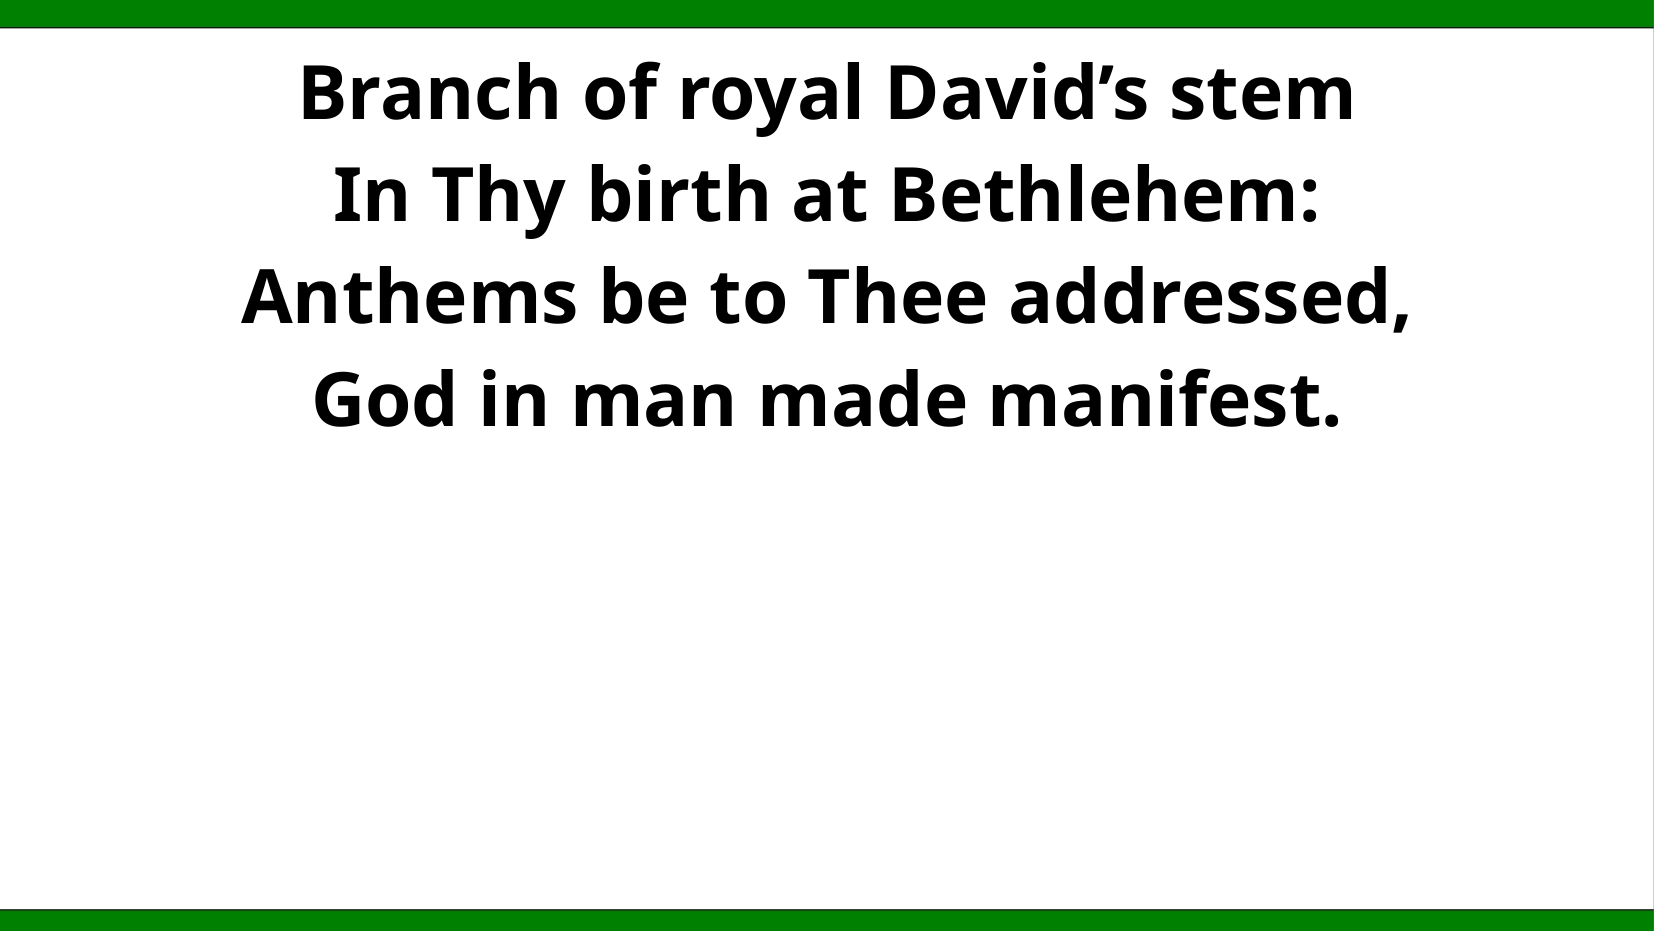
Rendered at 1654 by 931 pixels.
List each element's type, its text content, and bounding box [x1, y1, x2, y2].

picture [0, 0, 1654, 931]
text_box Branch of royal David’s stem In Thy birth at Bethlehem: Anthems be to Thee addressed, God in man made manifest. [92, 31, 1563, 446]
